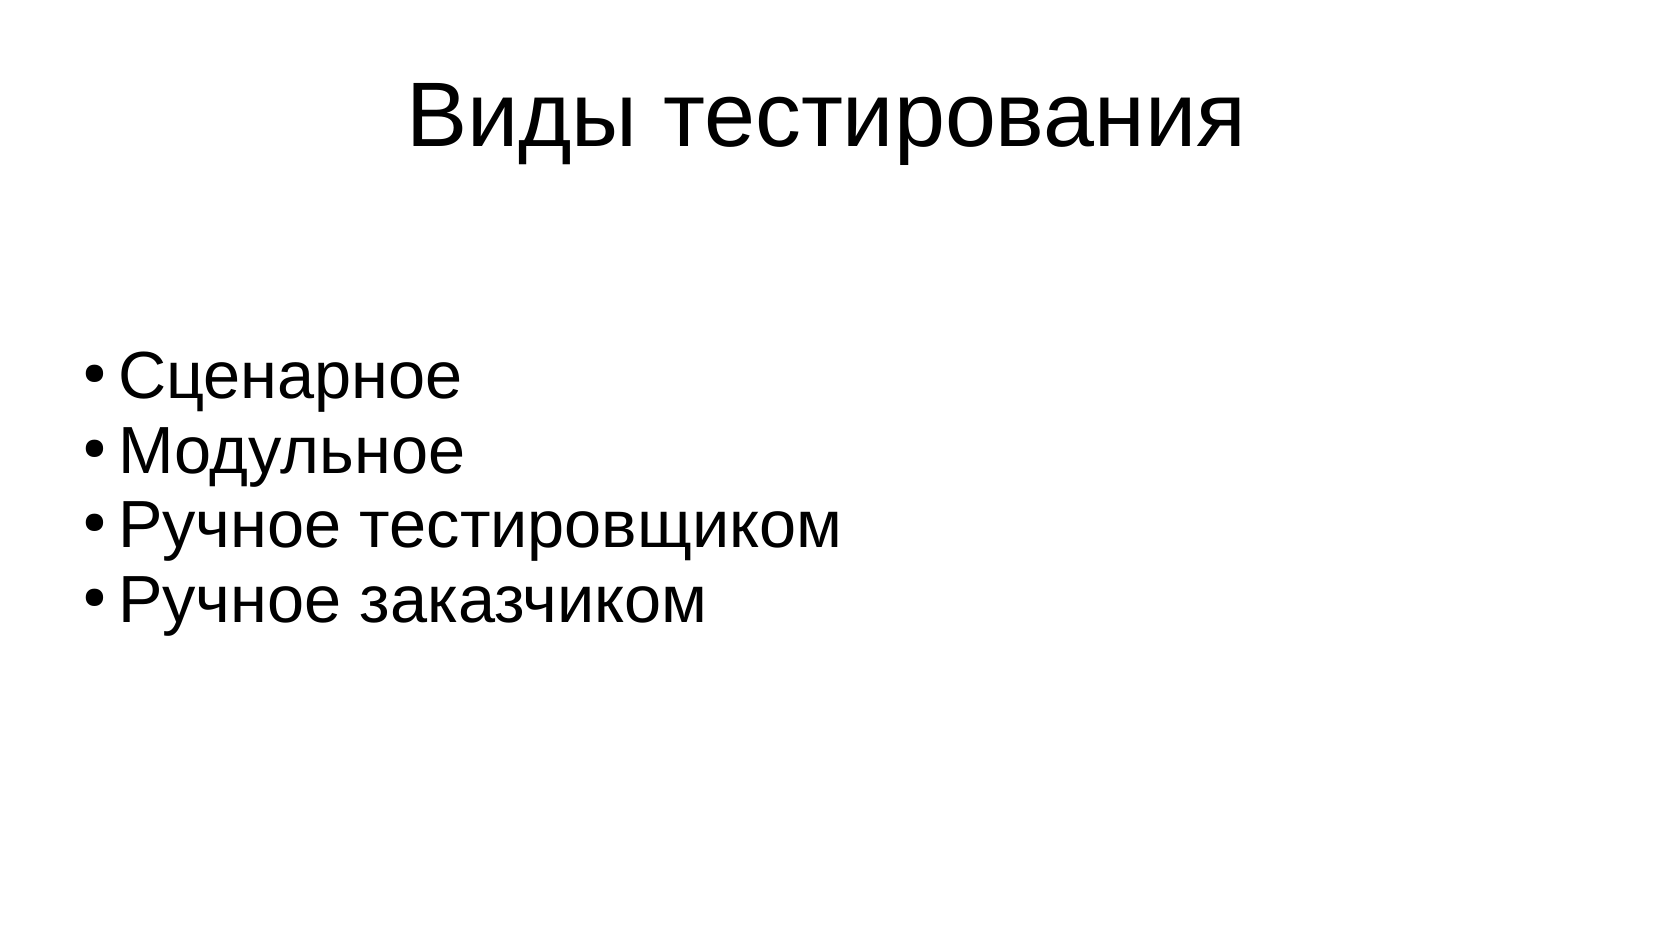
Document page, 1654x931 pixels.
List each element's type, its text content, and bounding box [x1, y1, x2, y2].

title Виды тестирования [82, 37, 1571, 193]
subtitle Сценарное Модульное Ручное тестировщиком Ручное заказчиком [82, 217, 1571, 758]
